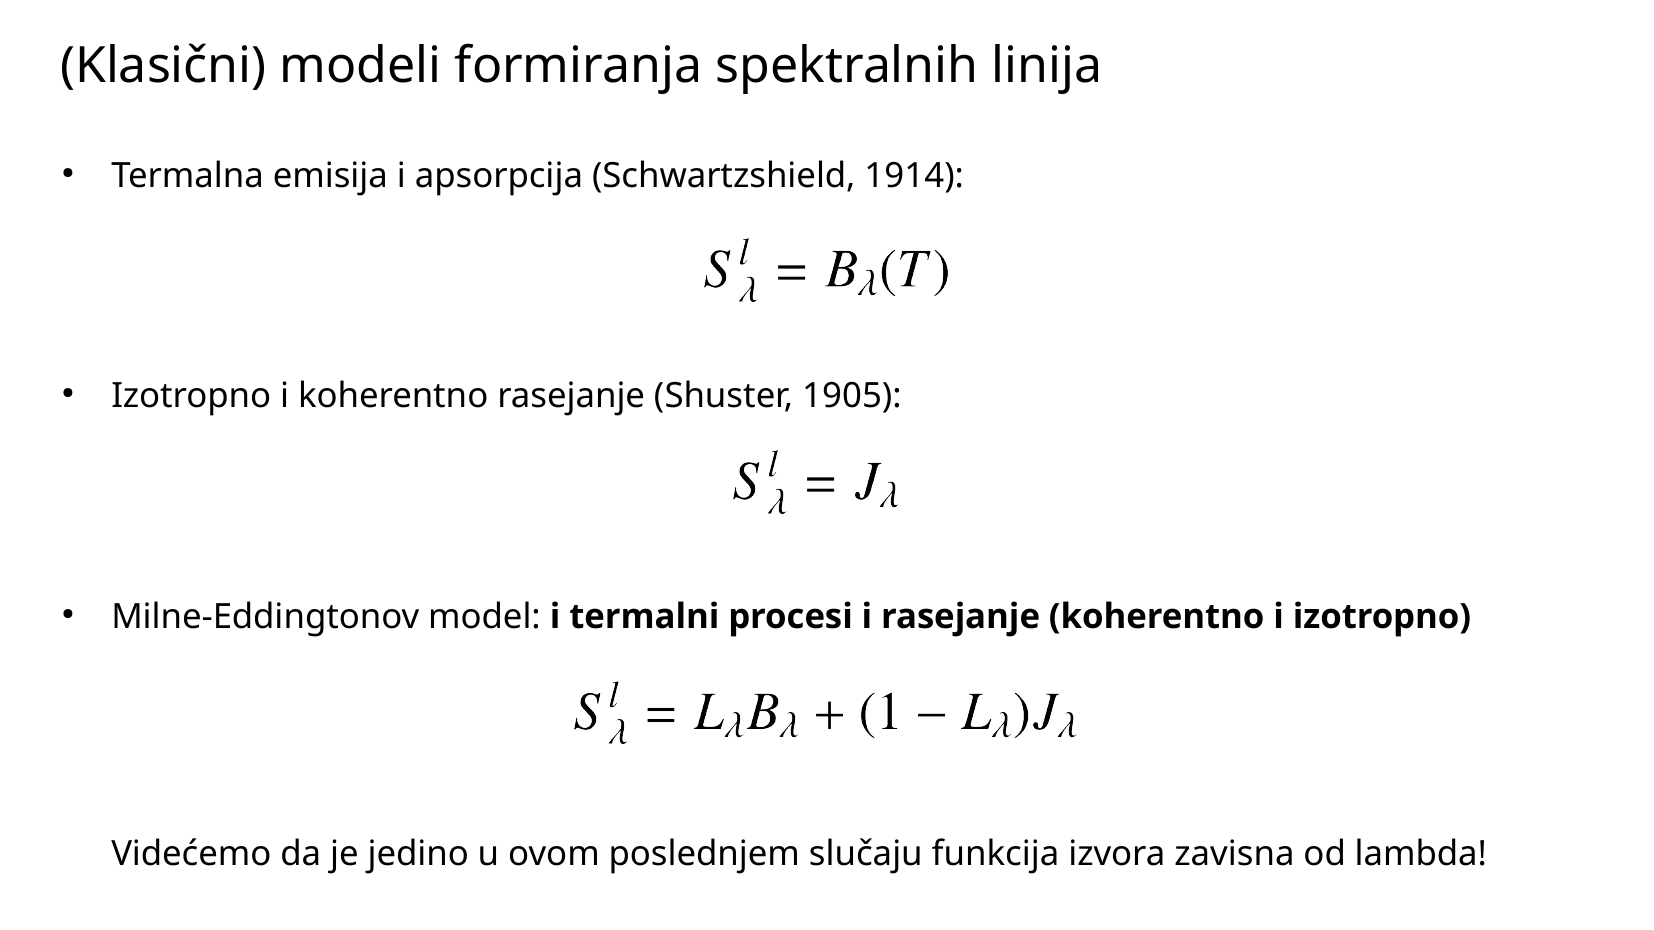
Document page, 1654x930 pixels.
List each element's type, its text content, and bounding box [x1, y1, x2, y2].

picture [704, 237, 949, 302]
picture [574, 680, 1079, 745]
title (Klasični) modeli formiranja spektralnih linija [59, 13, 1648, 113]
picture [733, 449, 901, 514]
list Termalna emisija i apsorpcija (Schwartzshield, 1914): Izotropno i koherentno rasejanje (Shuster, 1905): Milne-Eddingtonov model: i termalni procesi i rasejanje (koherentno i izotropno) Videćemo da je jedino u ovom poslednjem slučaju funkcija izvora zavisna od lambda! [45, 149, 1635, 880]
